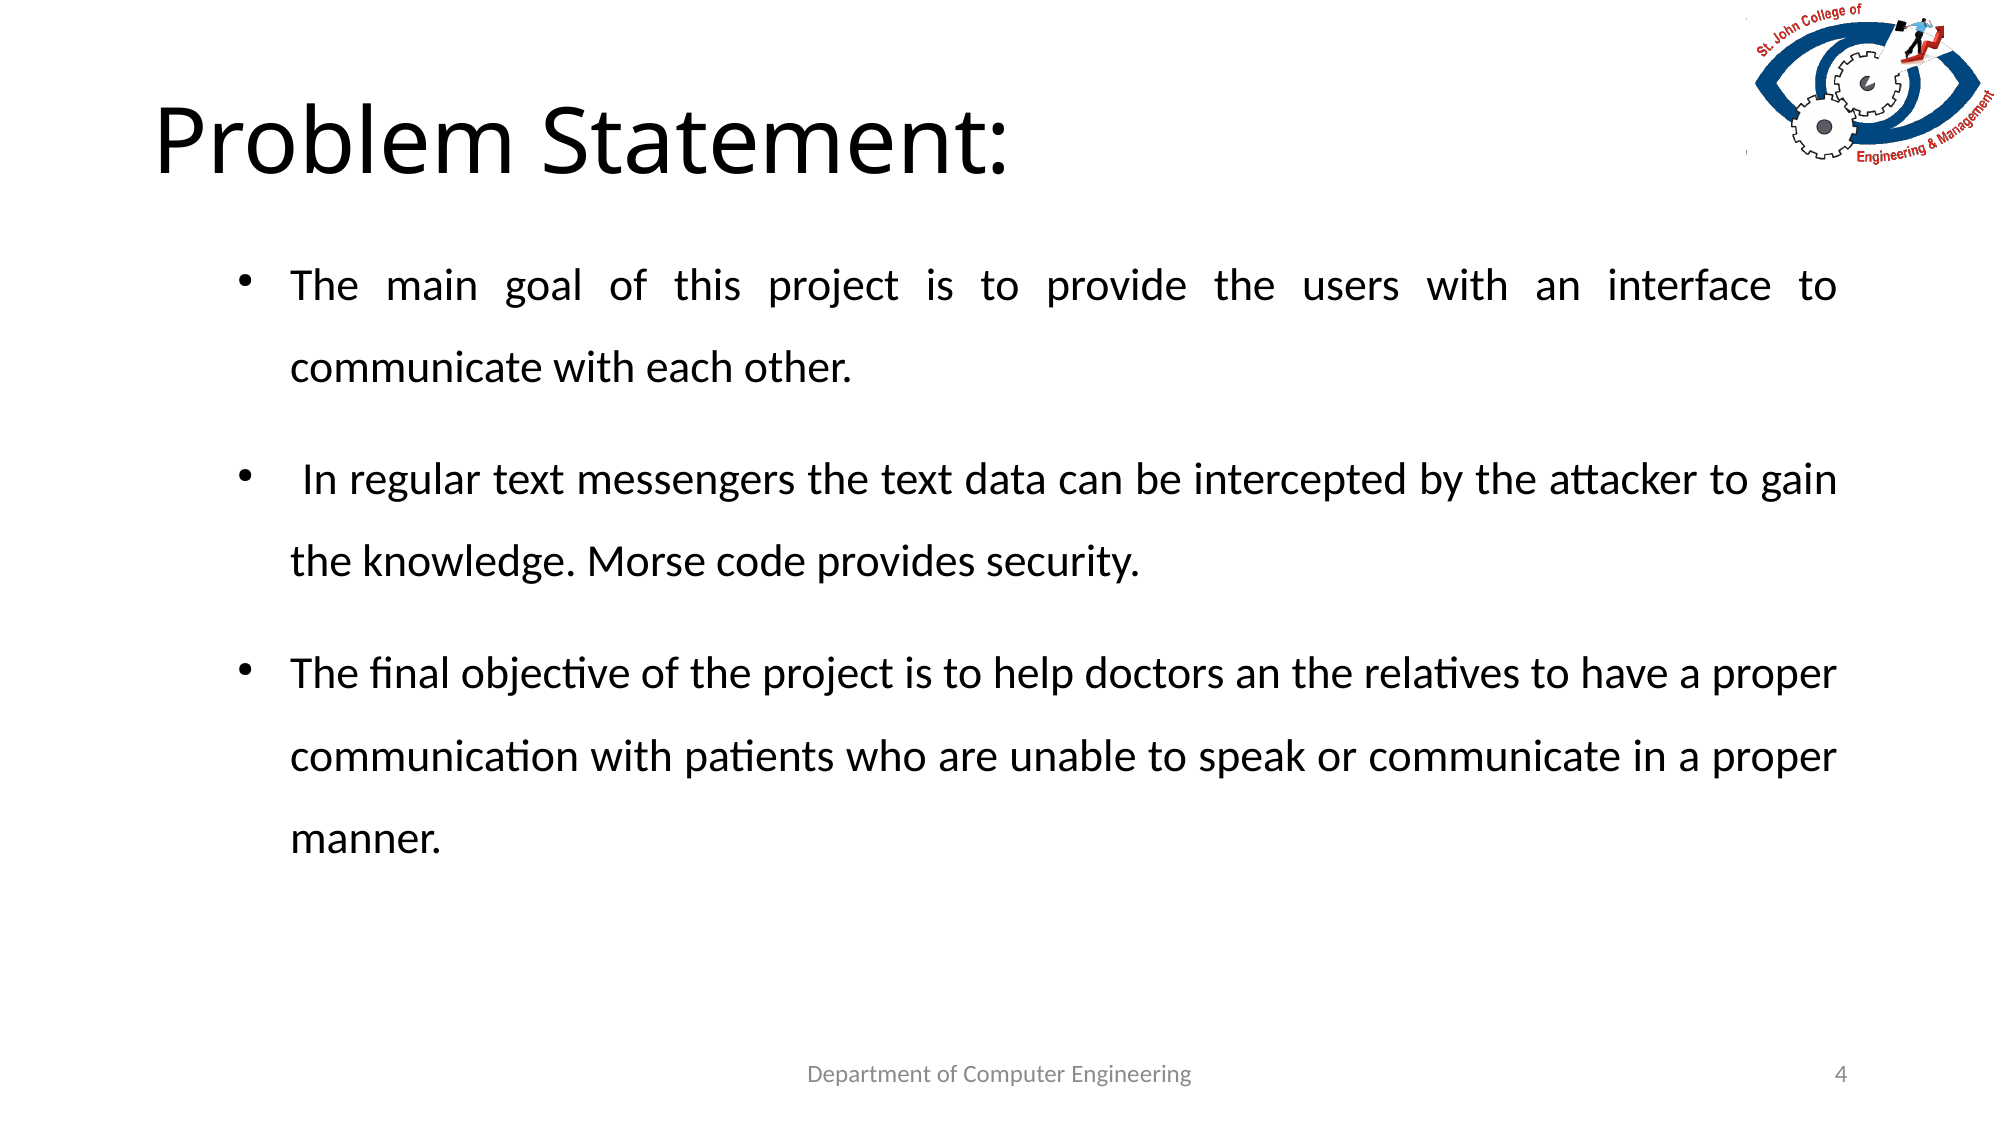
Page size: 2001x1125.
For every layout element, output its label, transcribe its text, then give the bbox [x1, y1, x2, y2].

footer Department of Computer Engineering [662, 1042, 1338, 1103]
picture [1746, 0, 2000, 168]
title Problem Statement: [137, 35, 1863, 253]
slide_number 32 [1412, 1042, 1863, 1103]
list The main goal of this project is to provide the users with an interface to communicate with each other. In regular text messengers the text data can be intercepted by the attacker to gain the knowledge. Morse code provides security. The final objective of the project is to help doctors an the relatives to have a proper communication with patients who are unable to speak or communicate in a proper manner. [129, 219, 1855, 934]
